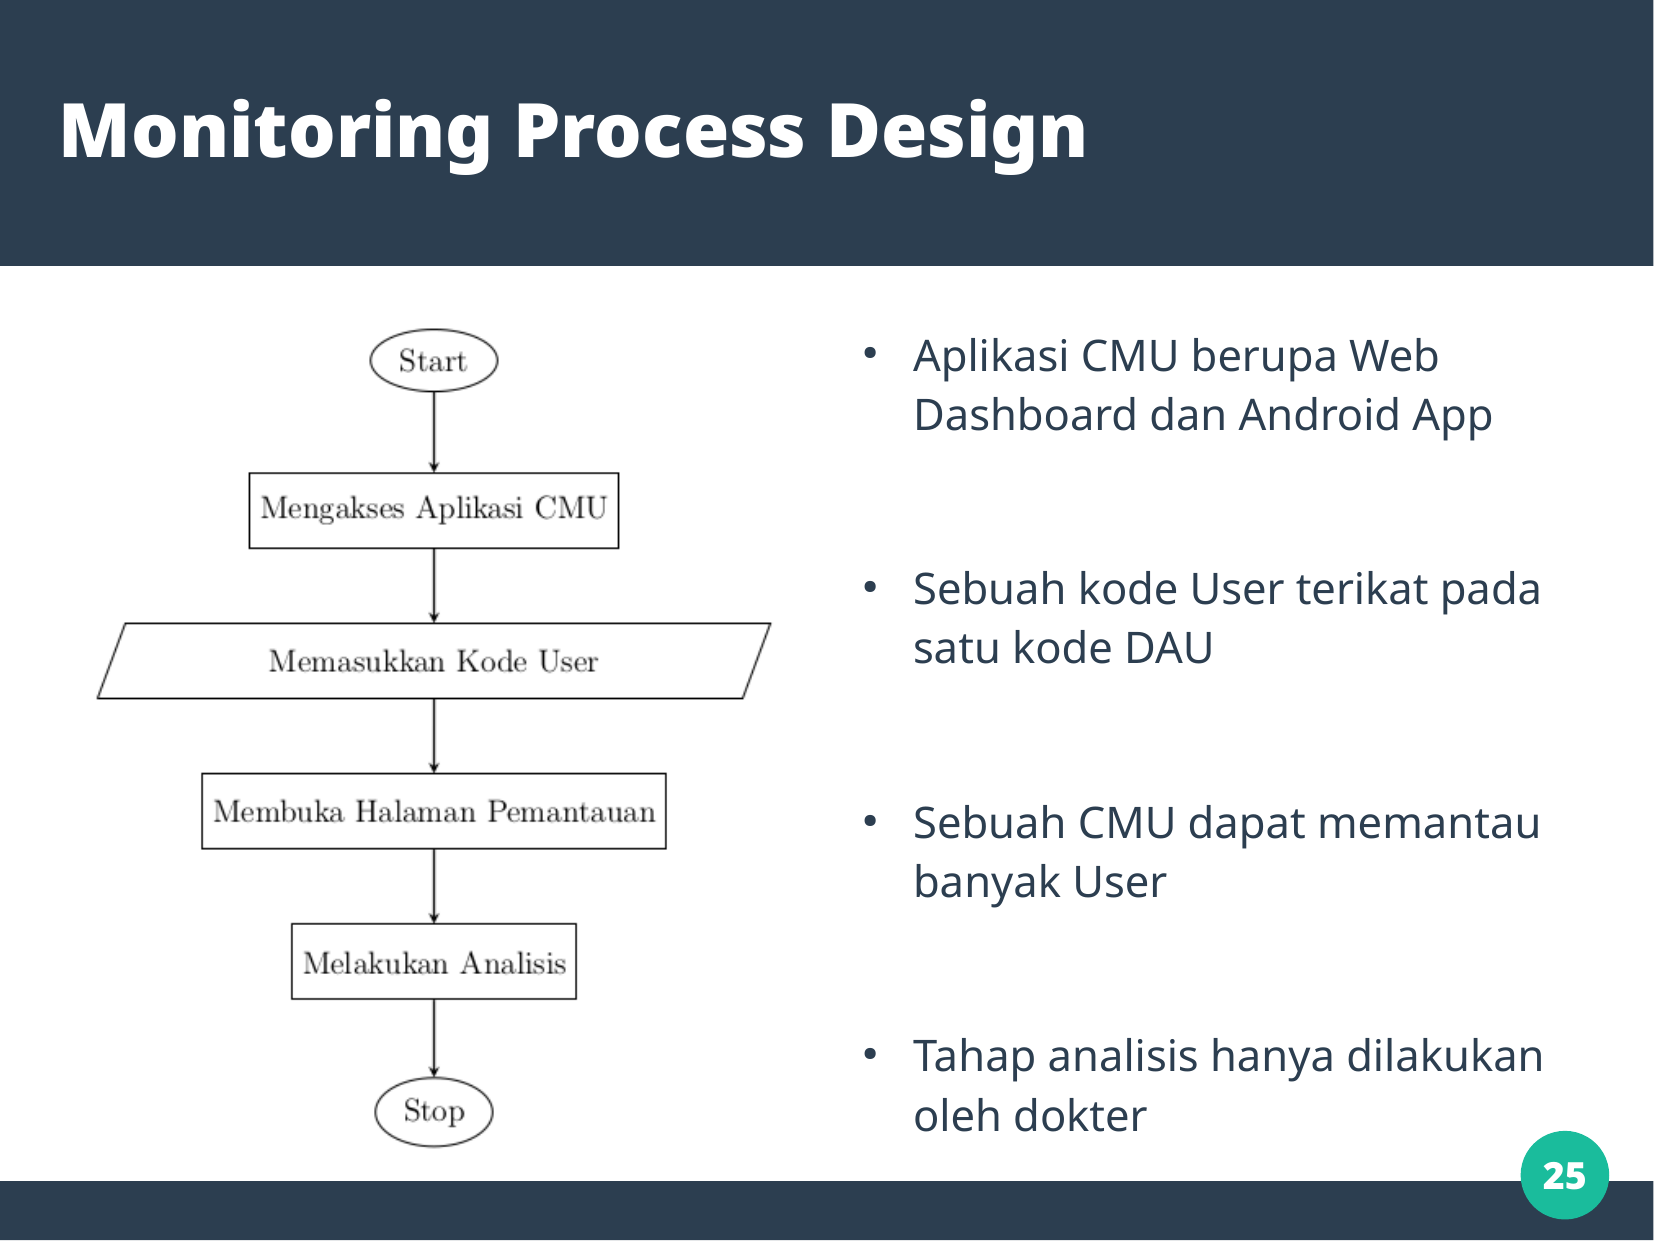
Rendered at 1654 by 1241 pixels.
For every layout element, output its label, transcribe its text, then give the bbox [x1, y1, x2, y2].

list Aplikasi CMU berupa Web Dashboard dan Android App Sebuah kode User terikat pada satu kode DAU Sebuah CMU dapat memantau banyak User Tahap analisis hanya dilakukan oleh dokter [845, 324, 1595, 1152]
title Monitoring Process Design [58, 49, 1595, 207]
picture [84, 324, 783, 1152]
